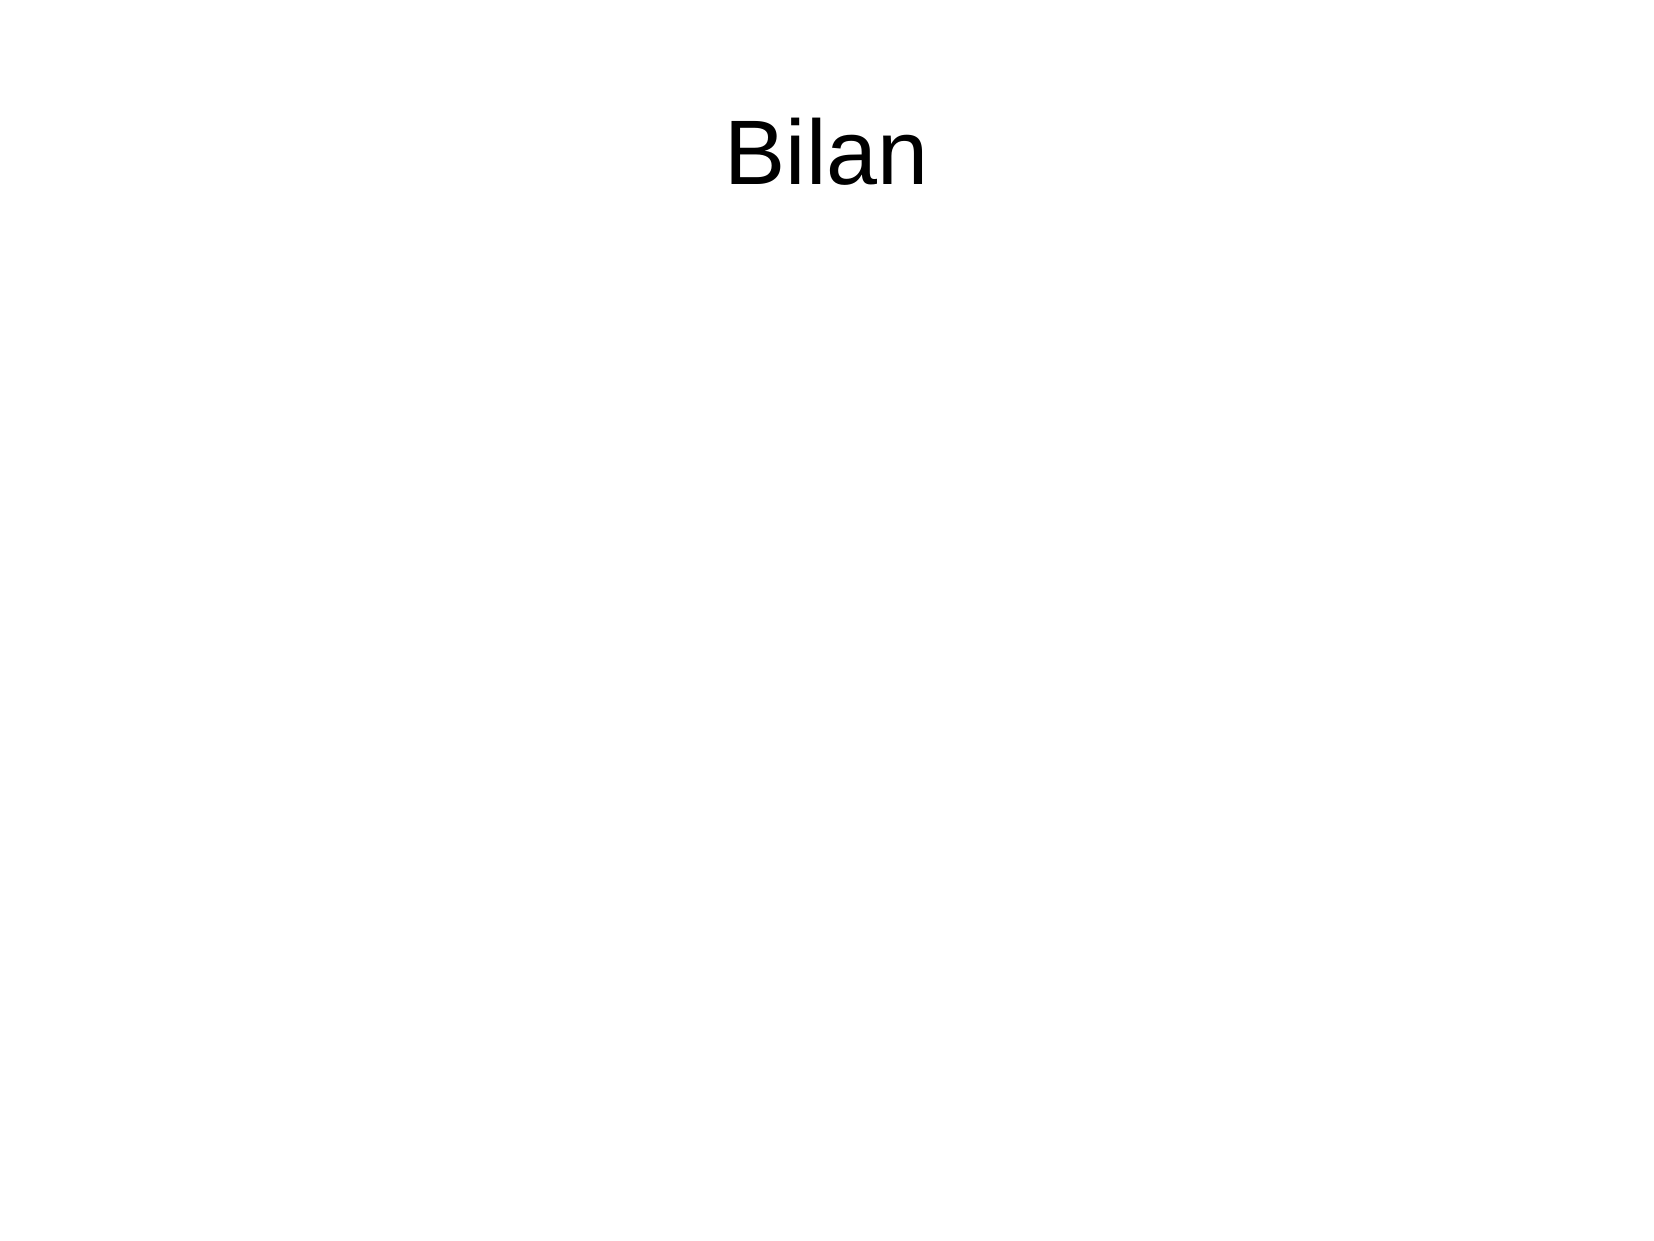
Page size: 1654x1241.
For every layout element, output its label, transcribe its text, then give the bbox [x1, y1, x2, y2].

title Bilan [82, 49, 1571, 257]
